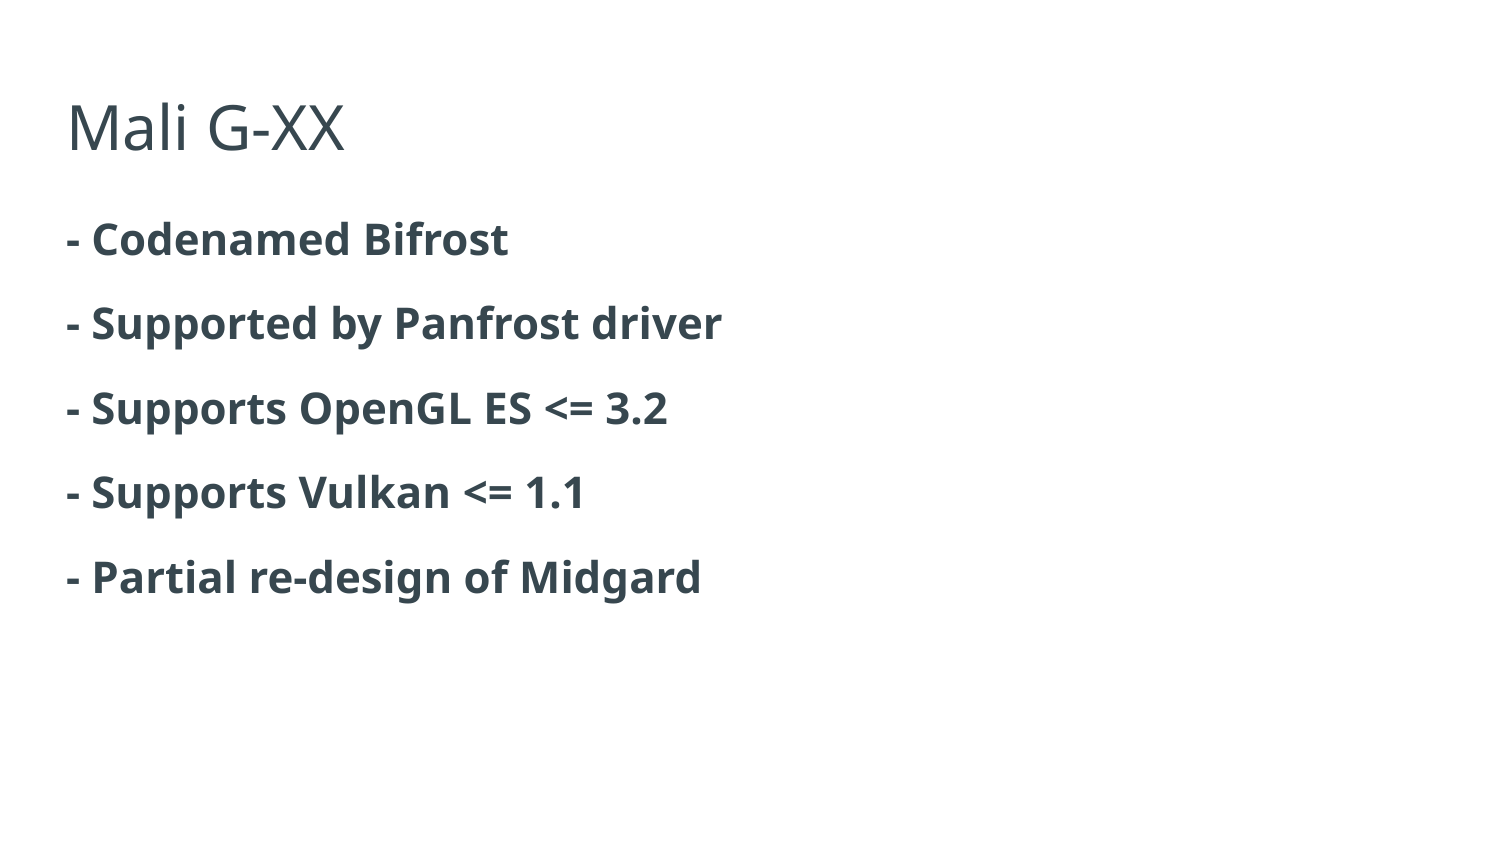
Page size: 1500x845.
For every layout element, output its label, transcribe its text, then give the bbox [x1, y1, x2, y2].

title Mali G-XX [51, 72, 1449, 167]
list - Codenamed Bifrost - Supported by Panfrost driver - Supports OpenGL ES <= 3.2 - Supports Vulkan <= 1.1 - Partial re-design of Midgard [51, 189, 916, 750]
